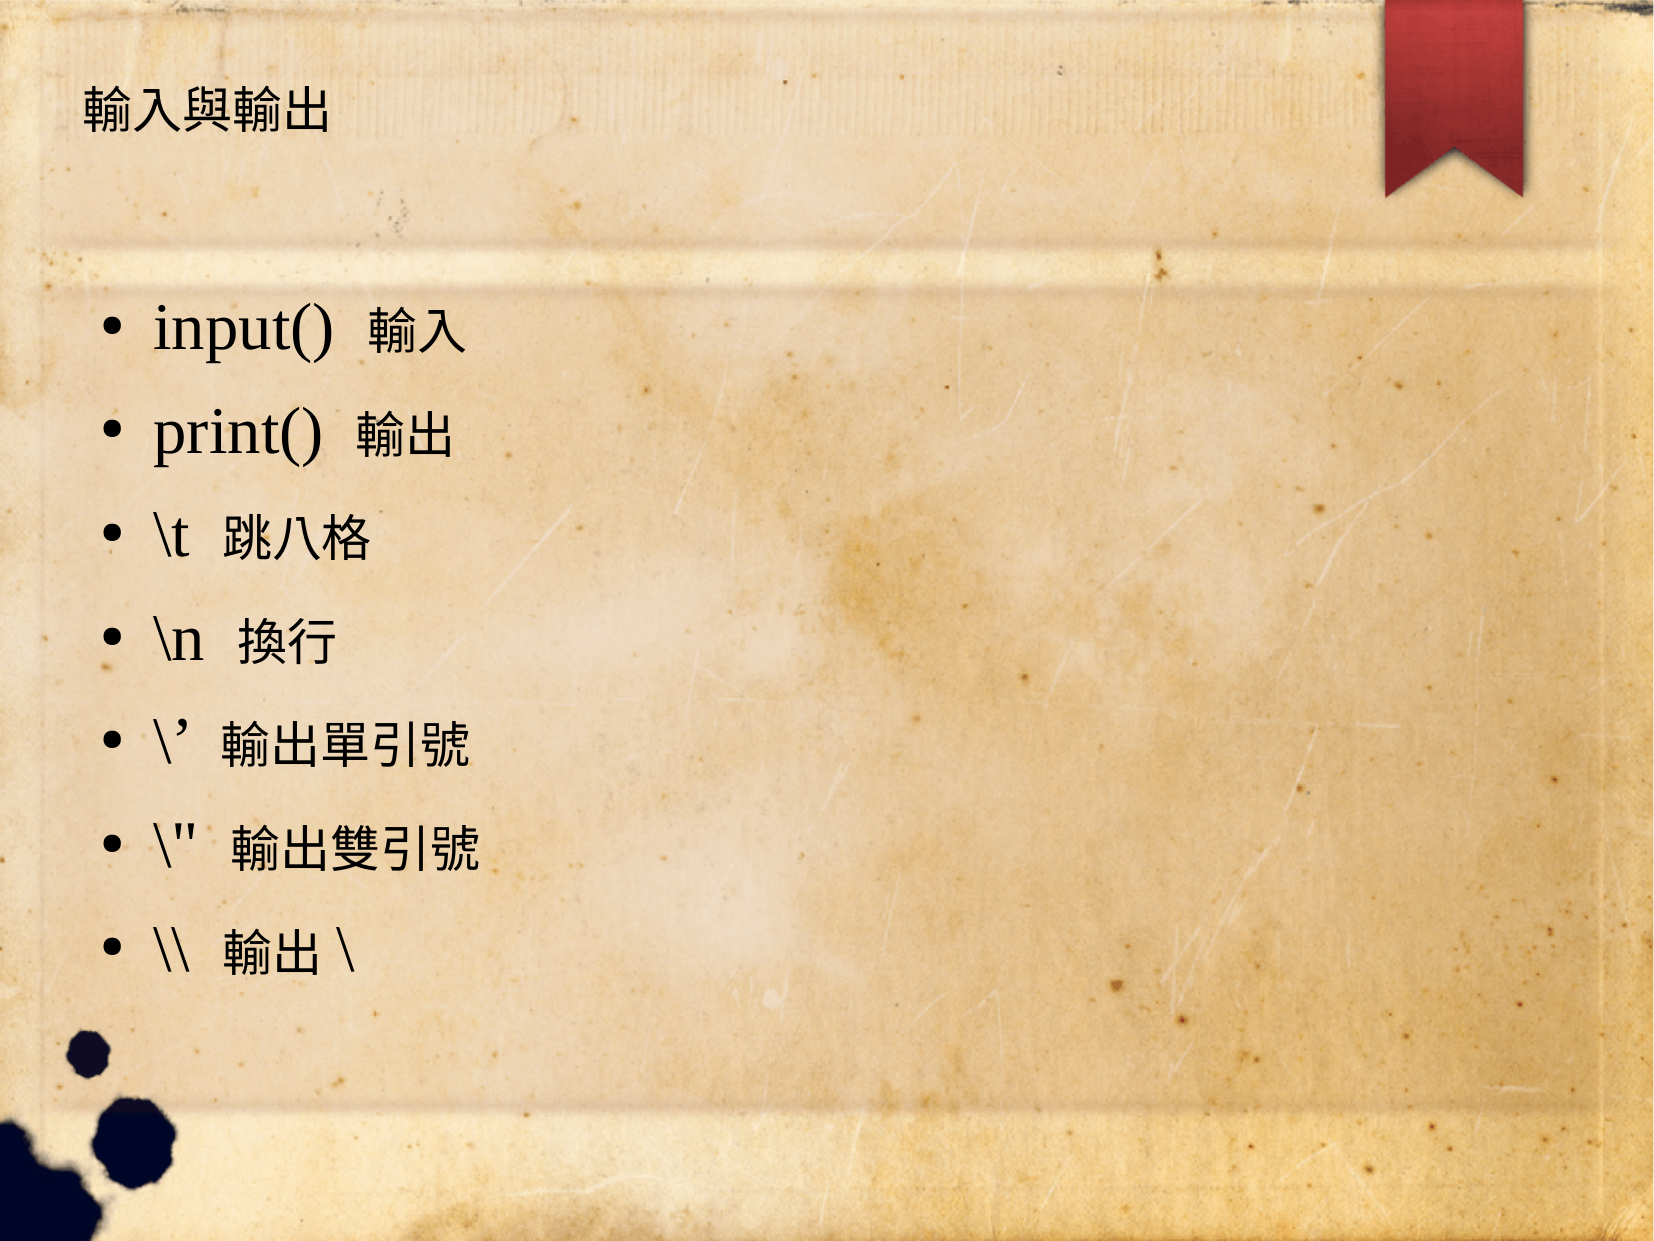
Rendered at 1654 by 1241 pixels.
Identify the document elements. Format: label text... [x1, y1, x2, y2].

list input() 輸入 print() 輸出 \t 跳八格 \n 換行 \’ 輸出單引號 \" 輸出雙引號 \\ 輸出\ [82, 290, 1538, 1010]
title 輸入與輸出 [82, 49, 1347, 237]
picture [0, 0, 1654, 1241]
